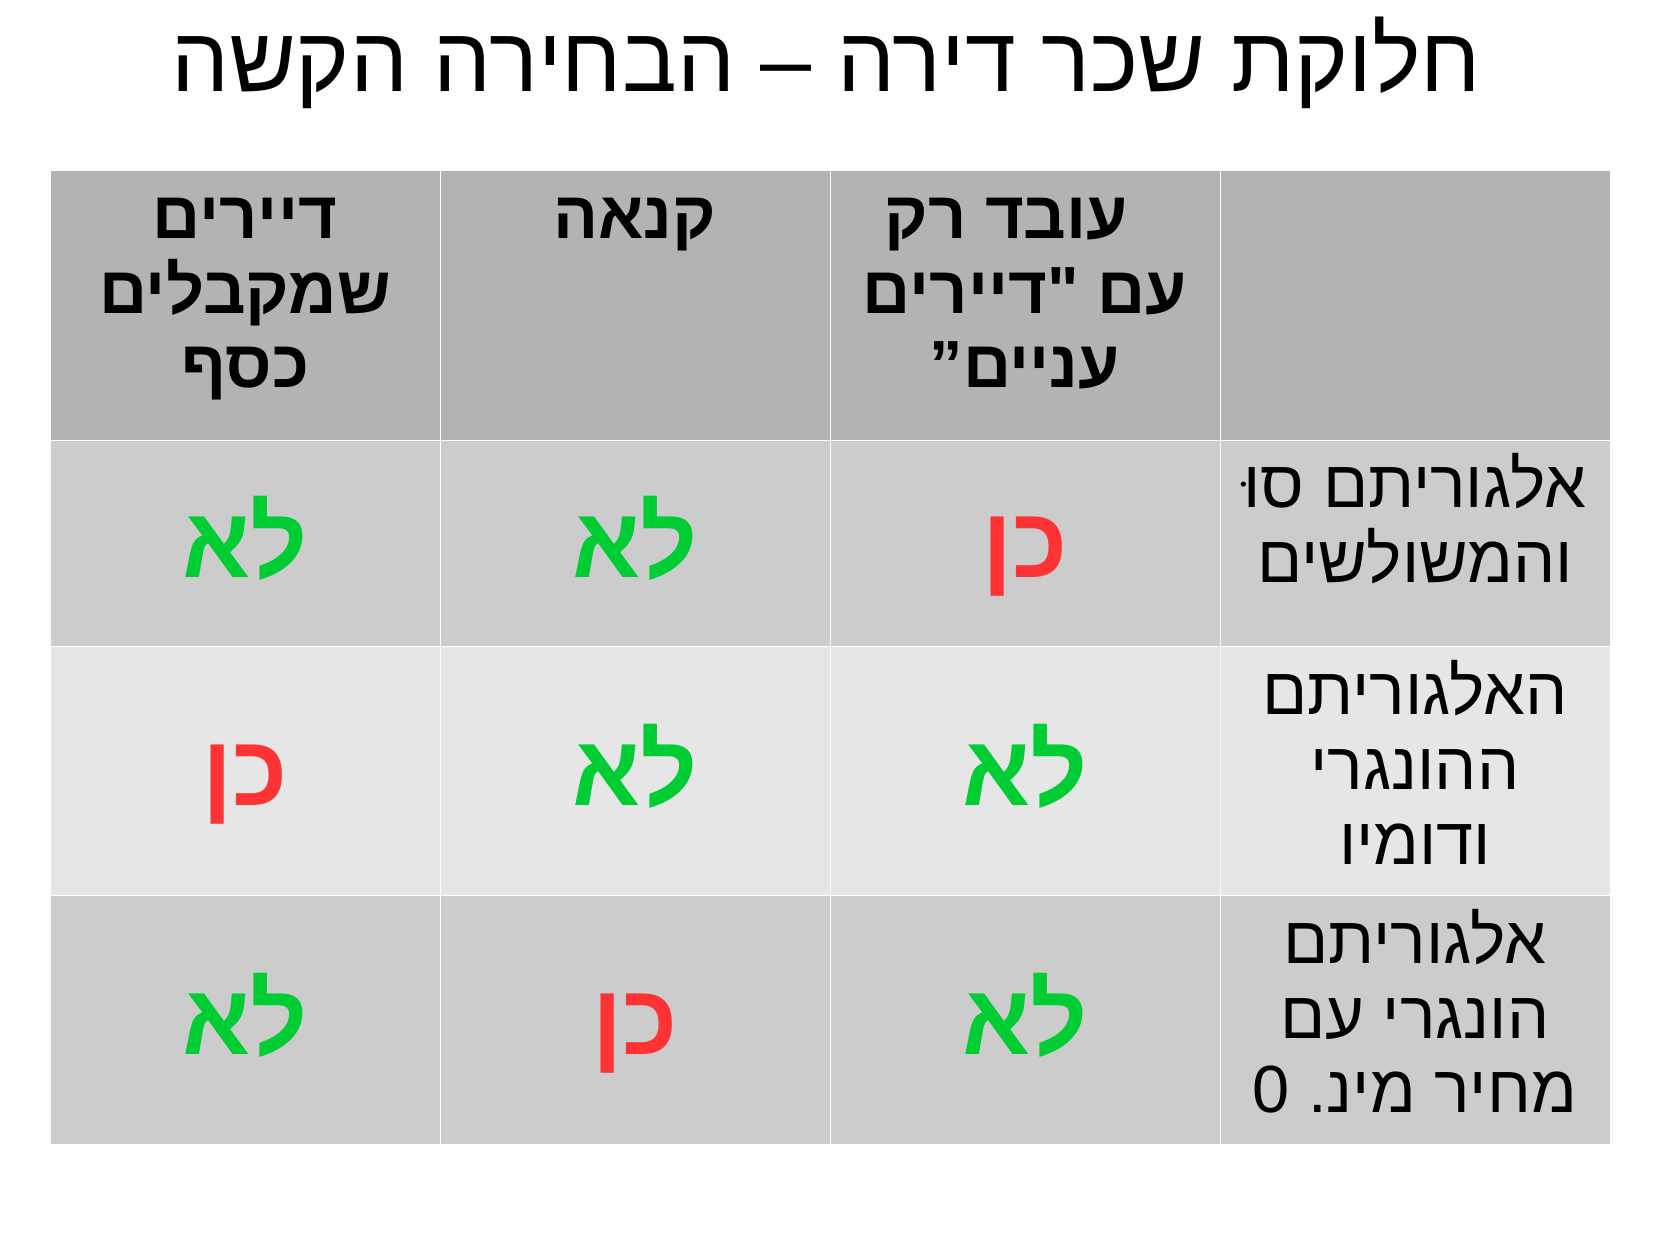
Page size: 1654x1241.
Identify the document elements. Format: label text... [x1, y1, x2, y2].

table_cell כן [51, 647, 440, 895]
table_cell לא [441, 441, 830, 646]
table_cell לא [441, 647, 830, 895]
table_cell לא [51, 441, 440, 646]
table_header דיירים שמקבלים כסף [51, 171, 440, 440]
table_cell לא [51, 896, 440, 1144]
table_cell כן [441, 896, 830, 1144]
table_header [1221, 171, 1610, 440]
table_cell כן [831, 441, 1220, 646]
table_cell אלגוריתם סוּ והמשולשים [1221, 441, 1610, 646]
table_cell לא [831, 896, 1220, 1144]
table_cell אלגוריתם הונגרי עם מחיר מינ. 0 [1221, 896, 1610, 1144]
title חלוקת שכר דירה – הבחירה הקשה [0, 0, 1654, 136]
table_header עובד רק עם "דיירים עניים” [831, 171, 1220, 440]
table_cell האלגוריתם ההונגרי ודומיו [1221, 647, 1610, 895]
table_header קנאה [441, 171, 830, 440]
table_cell לא [831, 647, 1220, 895]
